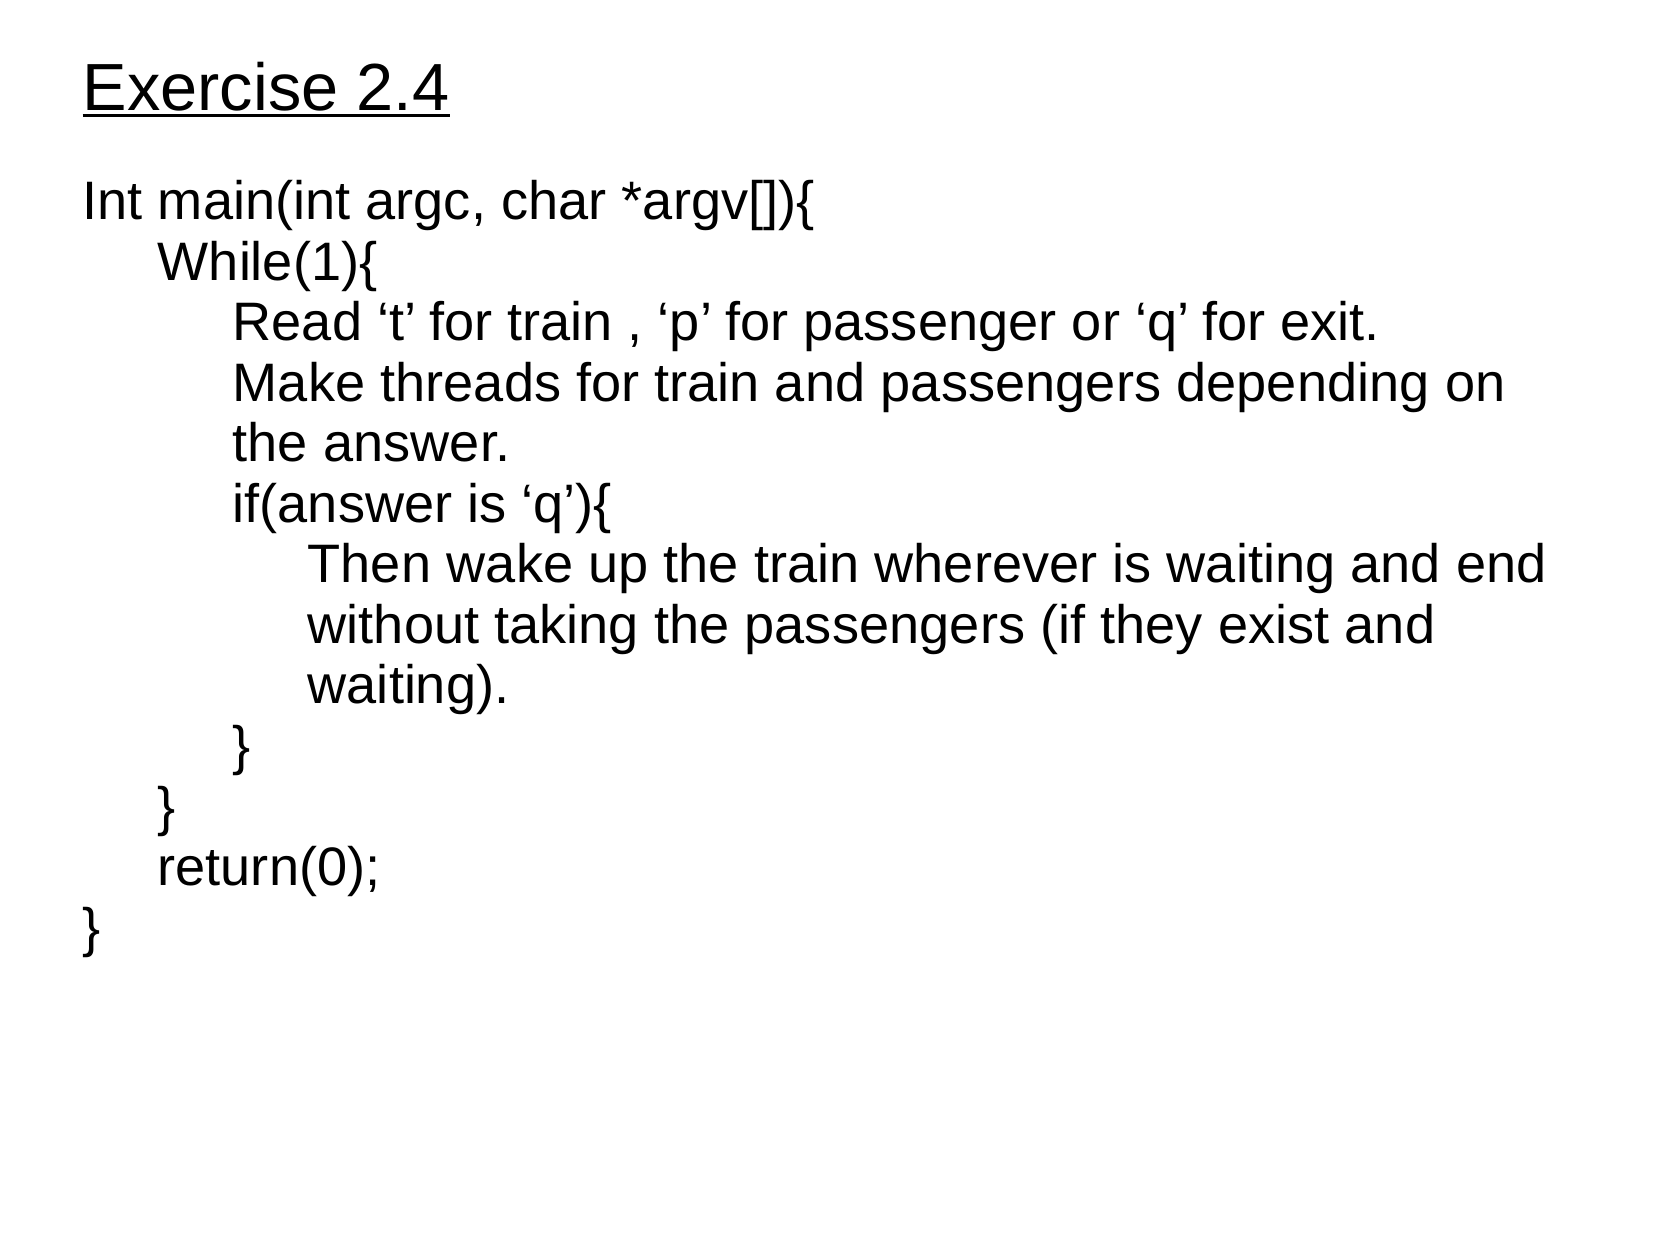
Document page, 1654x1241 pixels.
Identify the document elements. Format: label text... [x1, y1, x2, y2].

subtitle Exercise 2.4 Int main(int argc, char *argv[]){ While(1){ Read ‘t’ for train , ‘p’ for passenger or ‘q’ for exit. Make threads for train and passengers depending on the answer. if(answer is ‘q’){ Then wake up the train wherever is waiting and end without taking the passengers (if they exist and waiting). } } return(0); } [82, 49, 1571, 1237]
